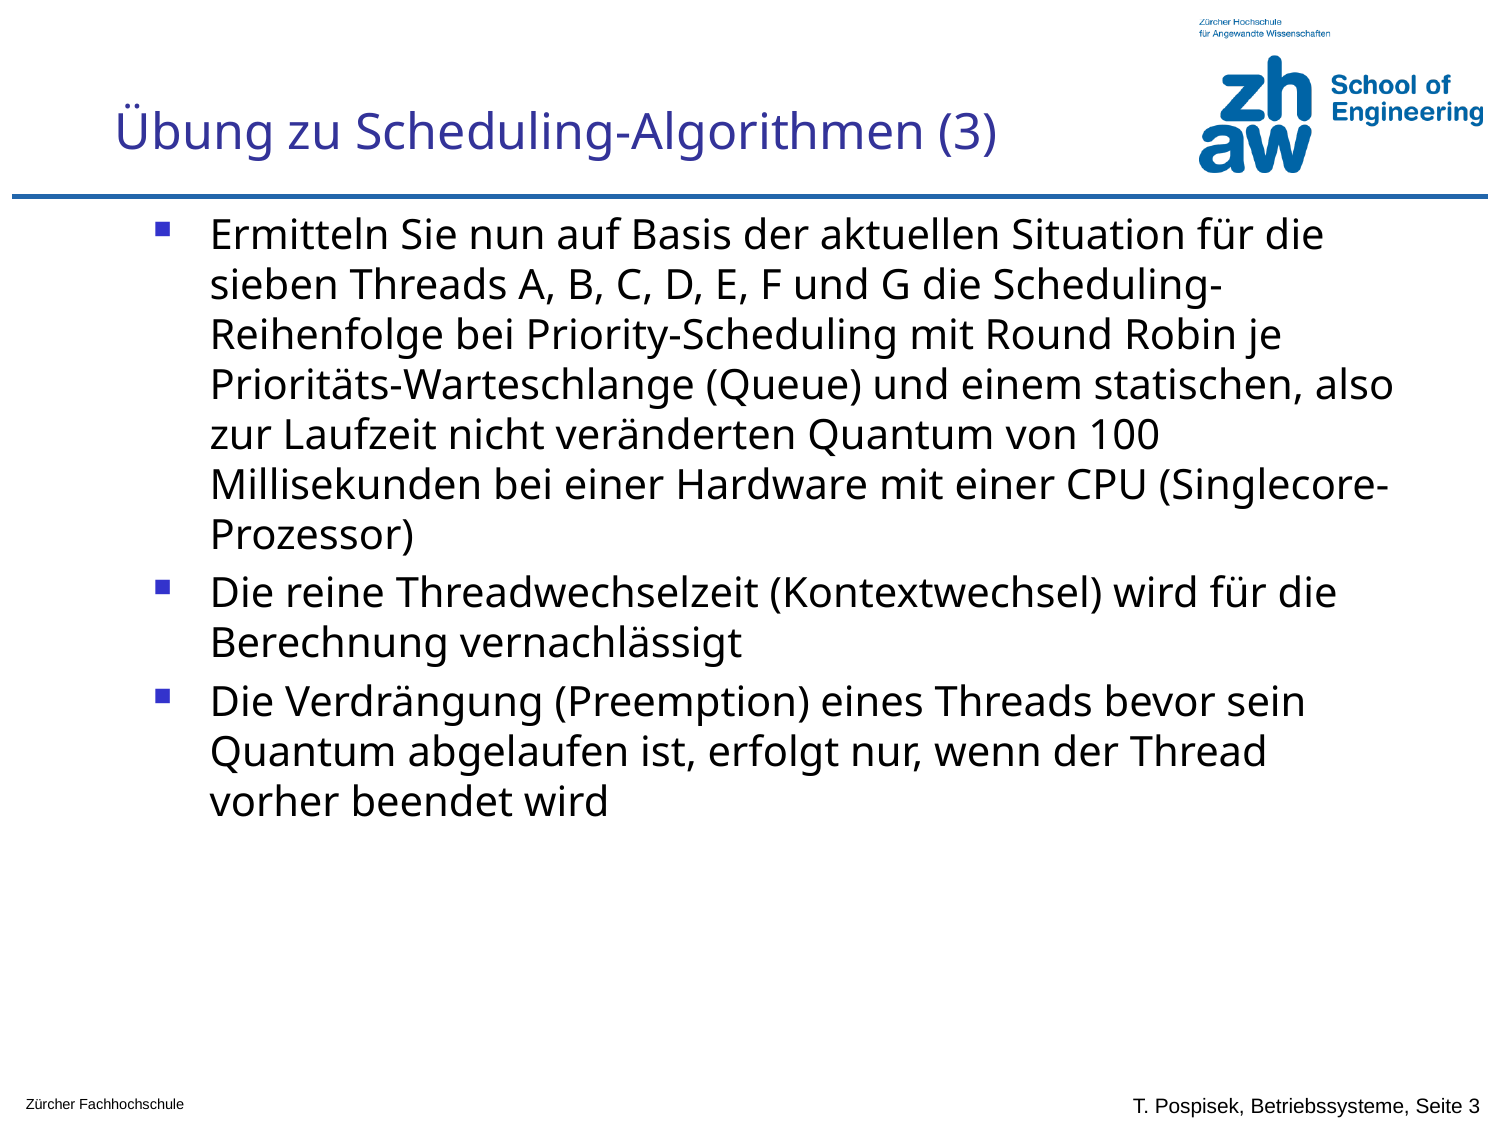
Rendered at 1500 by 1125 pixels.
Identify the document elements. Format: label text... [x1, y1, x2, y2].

title Übung zu Scheduling-Algorithmen (3) [99, 54, 1379, 168]
list Ermitteln Sie nun auf Basis der aktuellen Situation für die sieben Threads A, B, C, D, E, F und G die Scheduling-Reihenfolge bei Priority-Scheduling mit Round Robin je Prioritäts-Warteschlange (Queue) und einem statischen, also zur Laufzeit nicht veränderten Quantum von 100 Millisekunden bei einer Hardware mit einer CPU (Singlecore-Prozessor) Die reine Threadwechselzeit (Kontextwechsel) wird für die Berechnung vernachlässigt Die Verdrängung (Preemption) eines Threads bevor sein Quantum abgelaufen ist, erfolgt nur, wenn der Thread vorher beendet wird [138, 200, 1412, 327]
picture [1199, 19, 1483, 173]
